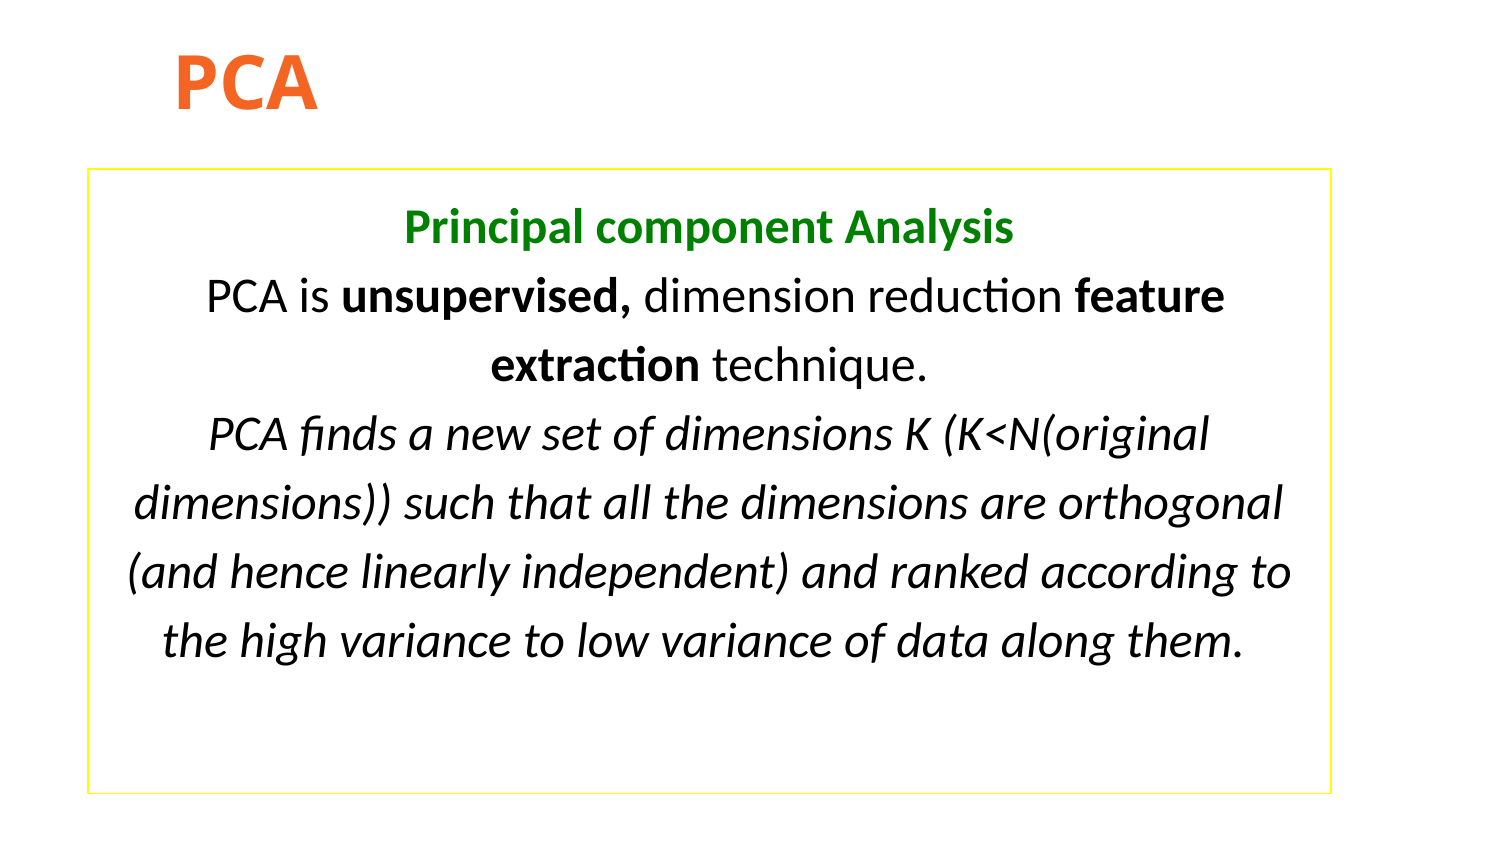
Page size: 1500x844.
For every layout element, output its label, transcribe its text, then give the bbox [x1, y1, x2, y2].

title Principal component Analysis PCA is unsupervised, dimension reduction feature extraction technique. PCA finds a new set of dimensions K (K<N(original dimensions)) such that all the dimensions are orthogonal (and hence linearly independent) and ranked according to the high variance to low variance of data along them. [87, 169, 1331, 794]
title PCA [157, 19, 1010, 145]
